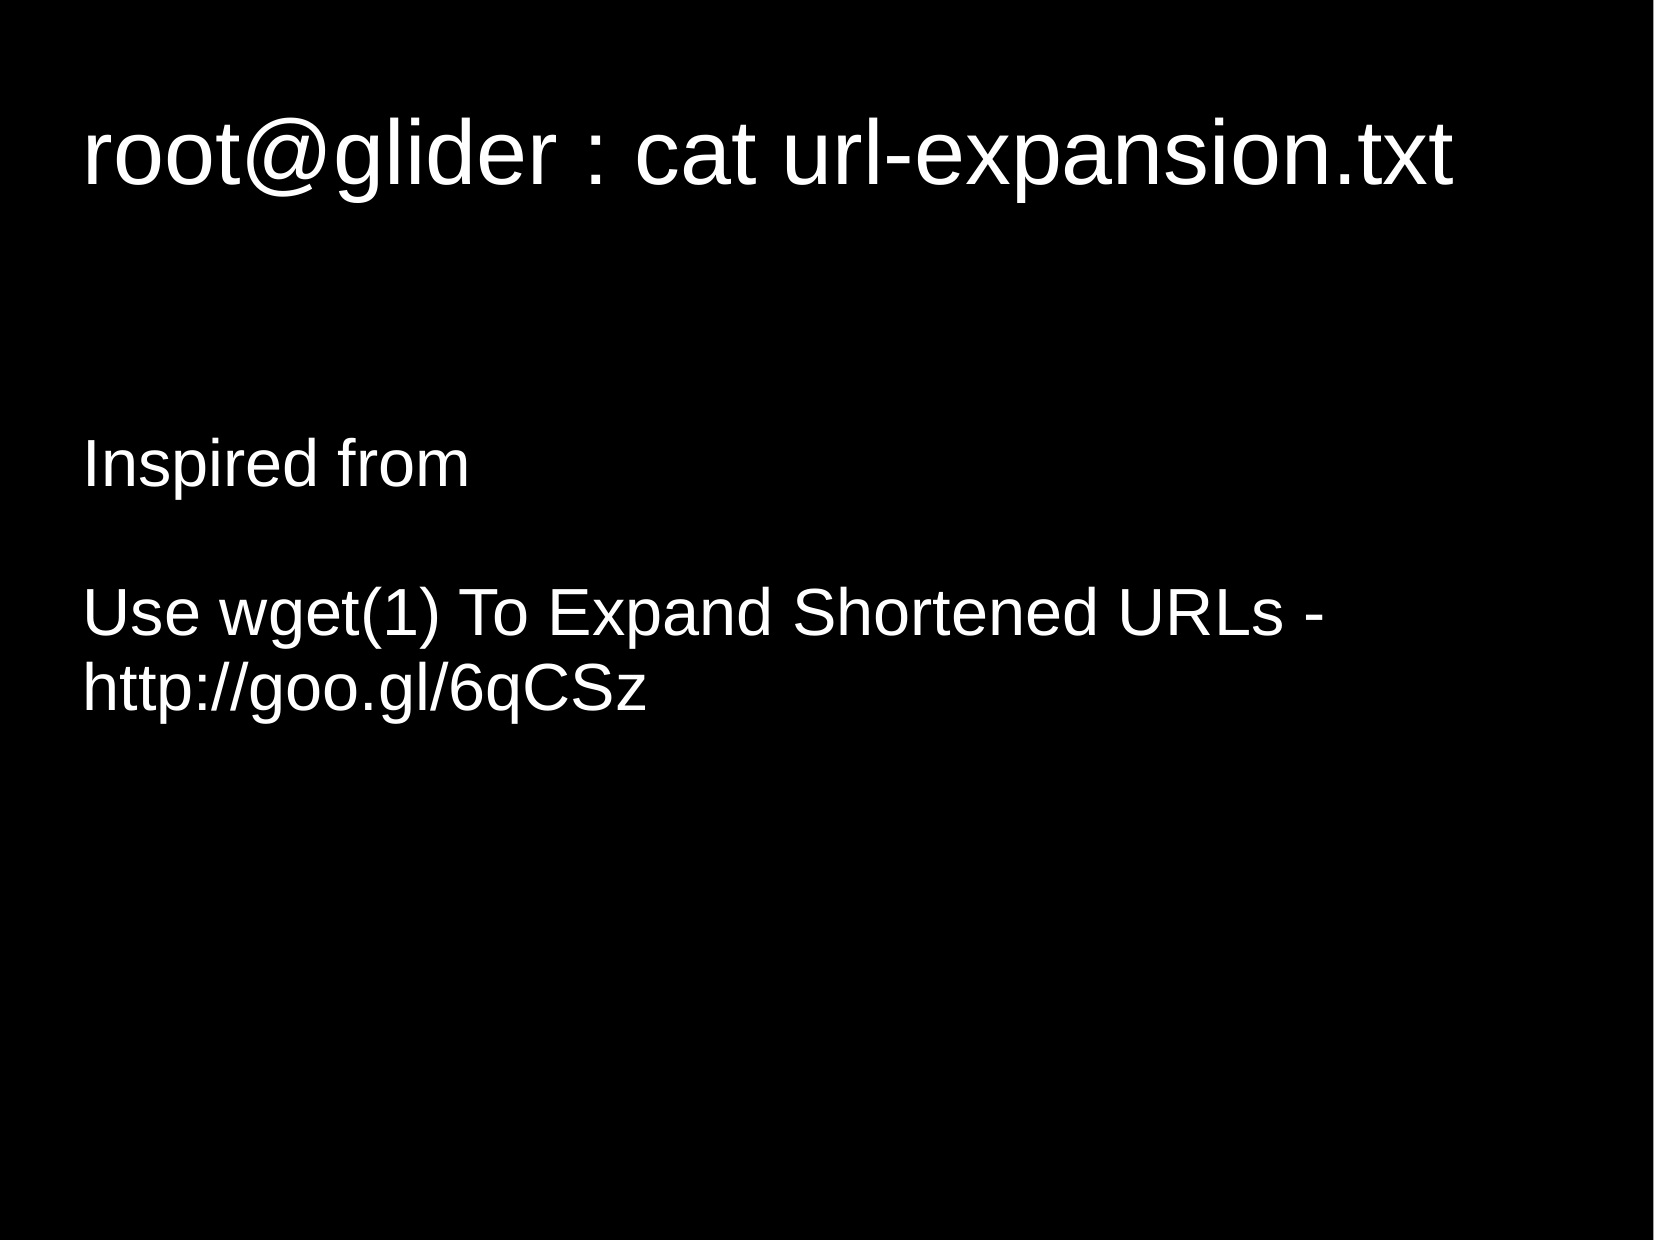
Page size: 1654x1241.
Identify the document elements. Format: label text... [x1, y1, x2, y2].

subtitle Inspired from Use wget(1) To Expand Shortened URLs - http://goo.gl/6qCSz [82, 290, 1571, 1010]
title root@glider : cat url-expansion.txt [82, 49, 1571, 257]
